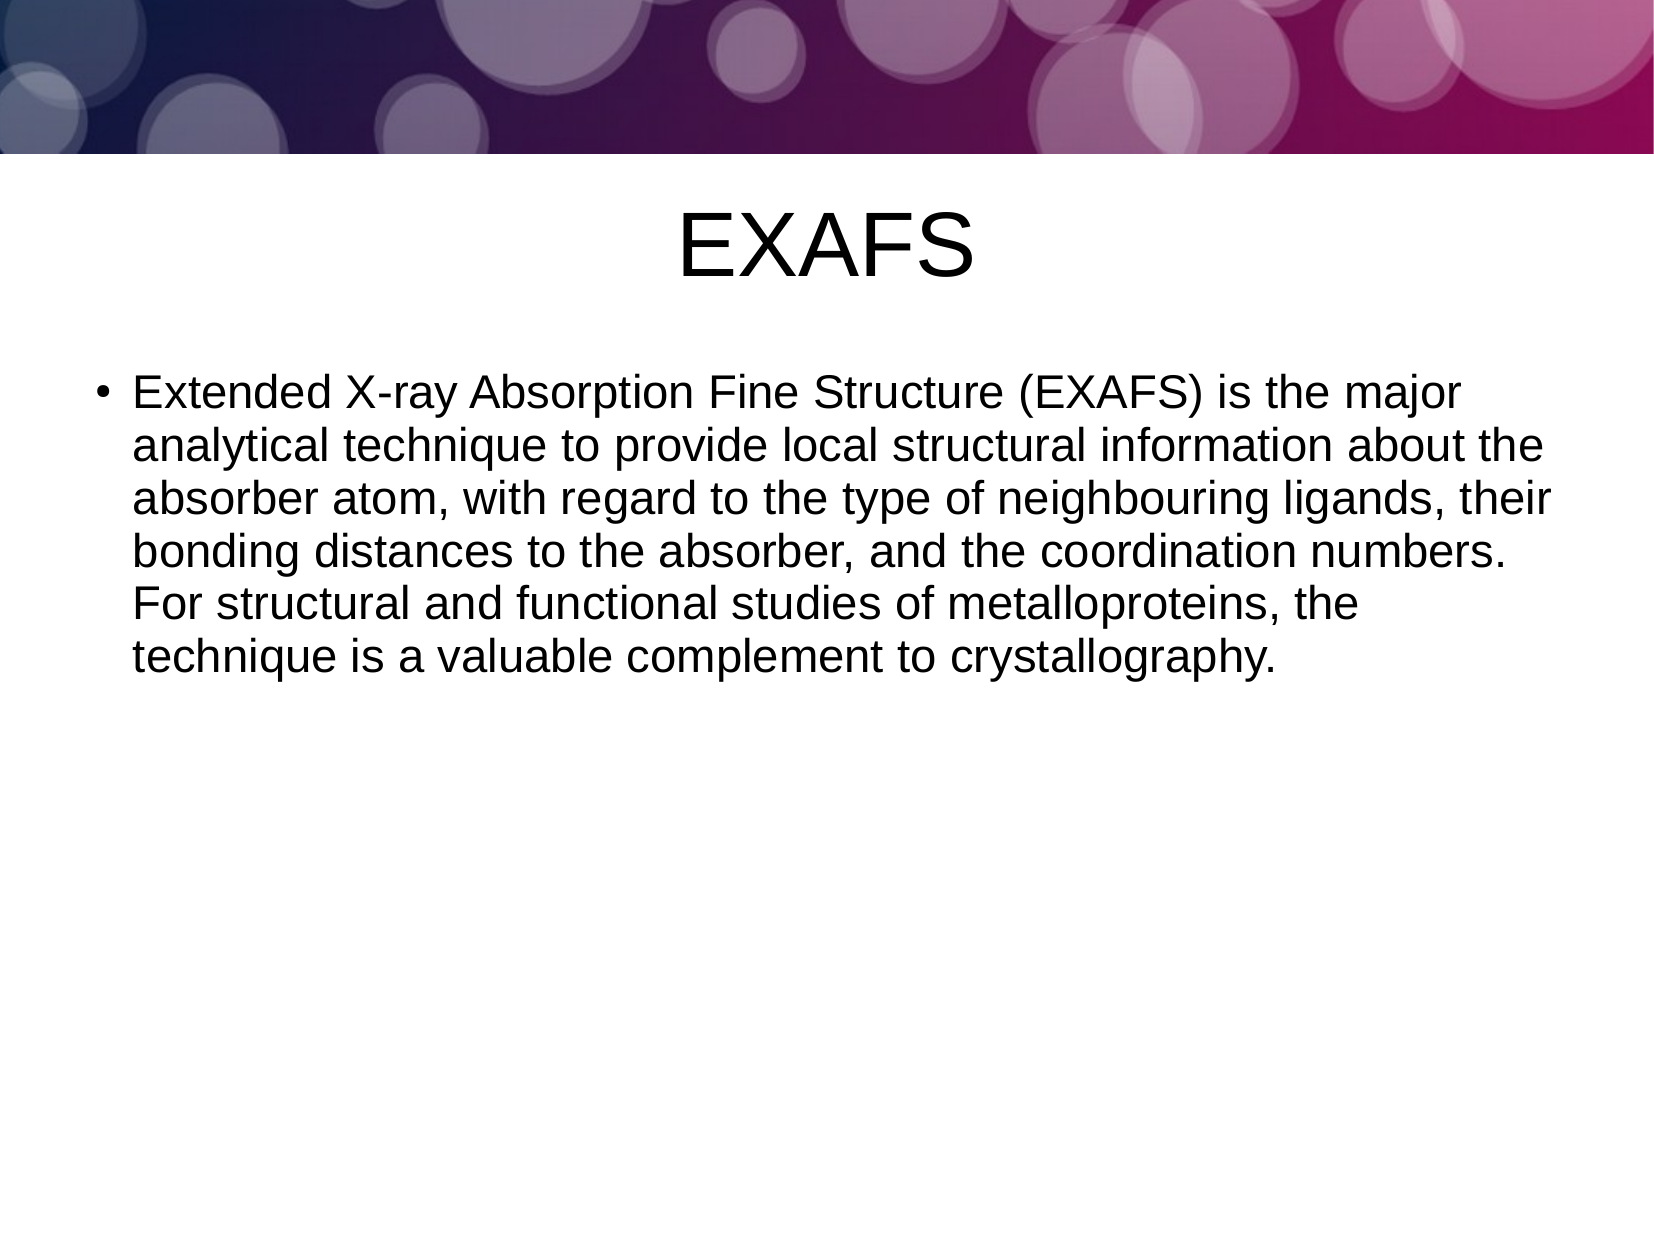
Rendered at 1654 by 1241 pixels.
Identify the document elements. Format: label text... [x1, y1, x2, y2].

list Extended X-ray Absorption Fine Structure (EXAFS) is the major analytical technique to provide local structural information about the absorber atom, with regard to the type of neighbouring ligands, their bonding distances to the absorber, and the coordination numbers. For structural and functional studies of metalloproteins, the technique is a valuable complement to crystallography. [82, 366, 1571, 691]
picture [0, 0, 1654, 154]
title EXAFS [82, 159, 1571, 331]
